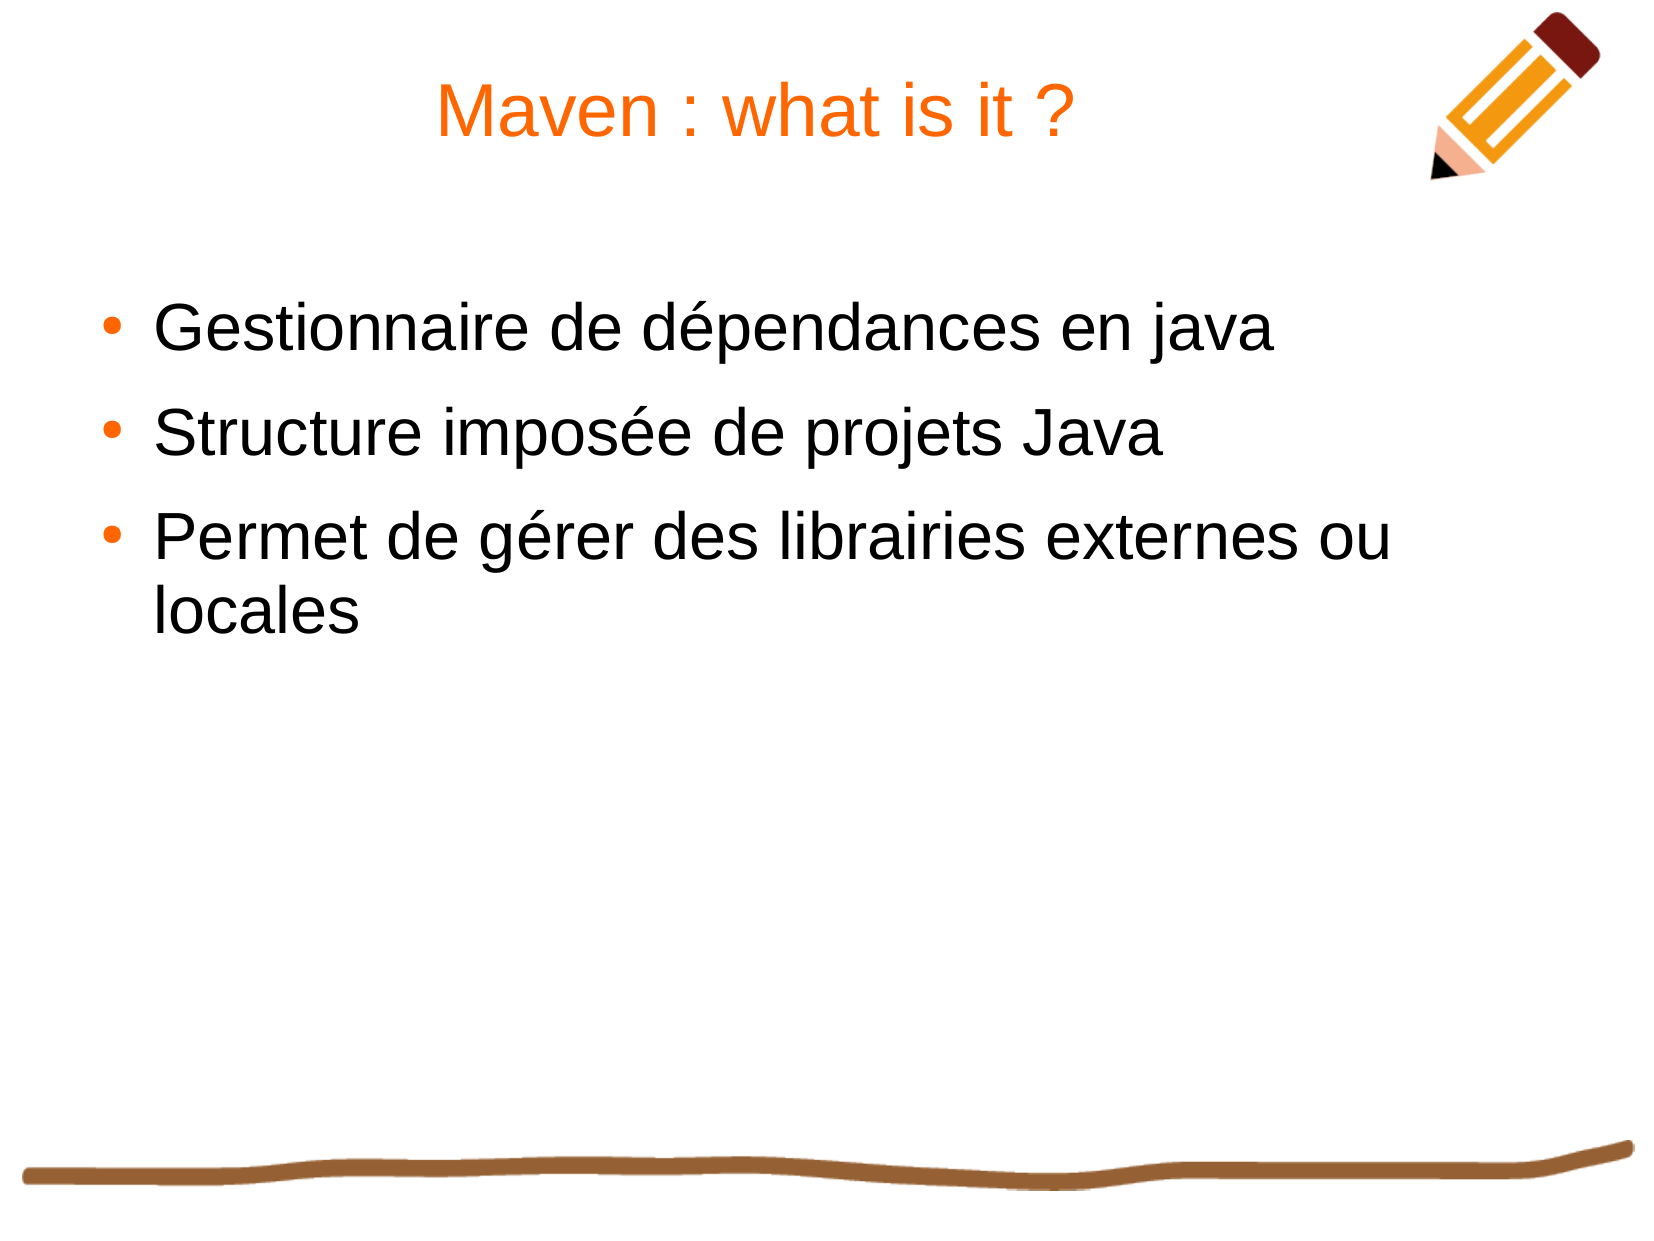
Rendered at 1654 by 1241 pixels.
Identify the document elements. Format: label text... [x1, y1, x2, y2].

list Gestionnaire de dépendances en java Structure imposée de projets Java Permet de gérer des librairies externes ou locales [82, 290, 1583, 1122]
picture [22, 1140, 1635, 1191]
title Maven : what is it ? [82, 49, 1430, 172]
picture [1430, 12, 1601, 181]
